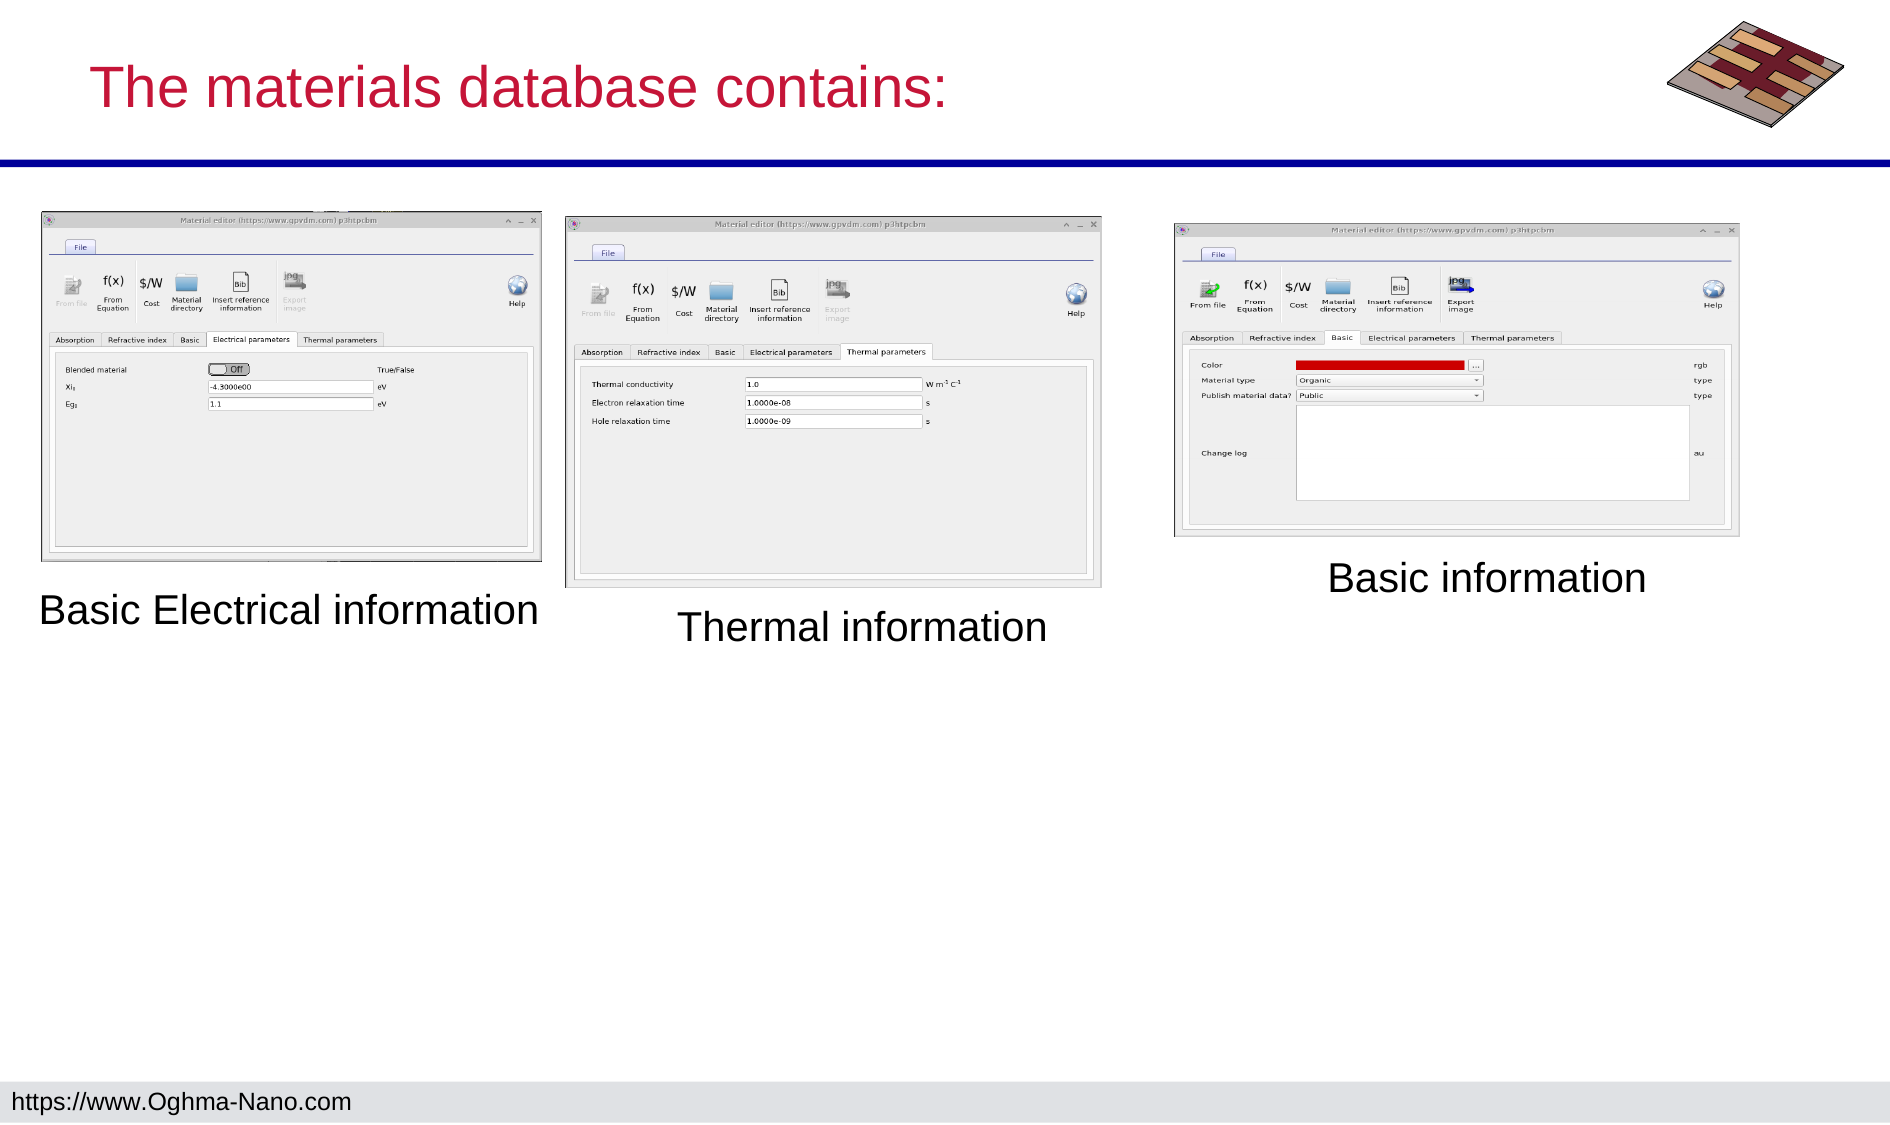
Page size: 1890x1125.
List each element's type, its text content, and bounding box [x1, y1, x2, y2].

text_box Basic Electrical information [23, 575, 556, 741]
text_box Basic information [1294, 543, 1681, 709]
picture [565, 216, 1102, 589]
text_box Thermal information [596, 592, 1129, 758]
title The materials database contains: [74, 34, 1634, 140]
picture [41, 211, 542, 562]
picture [1174, 223, 1740, 537]
